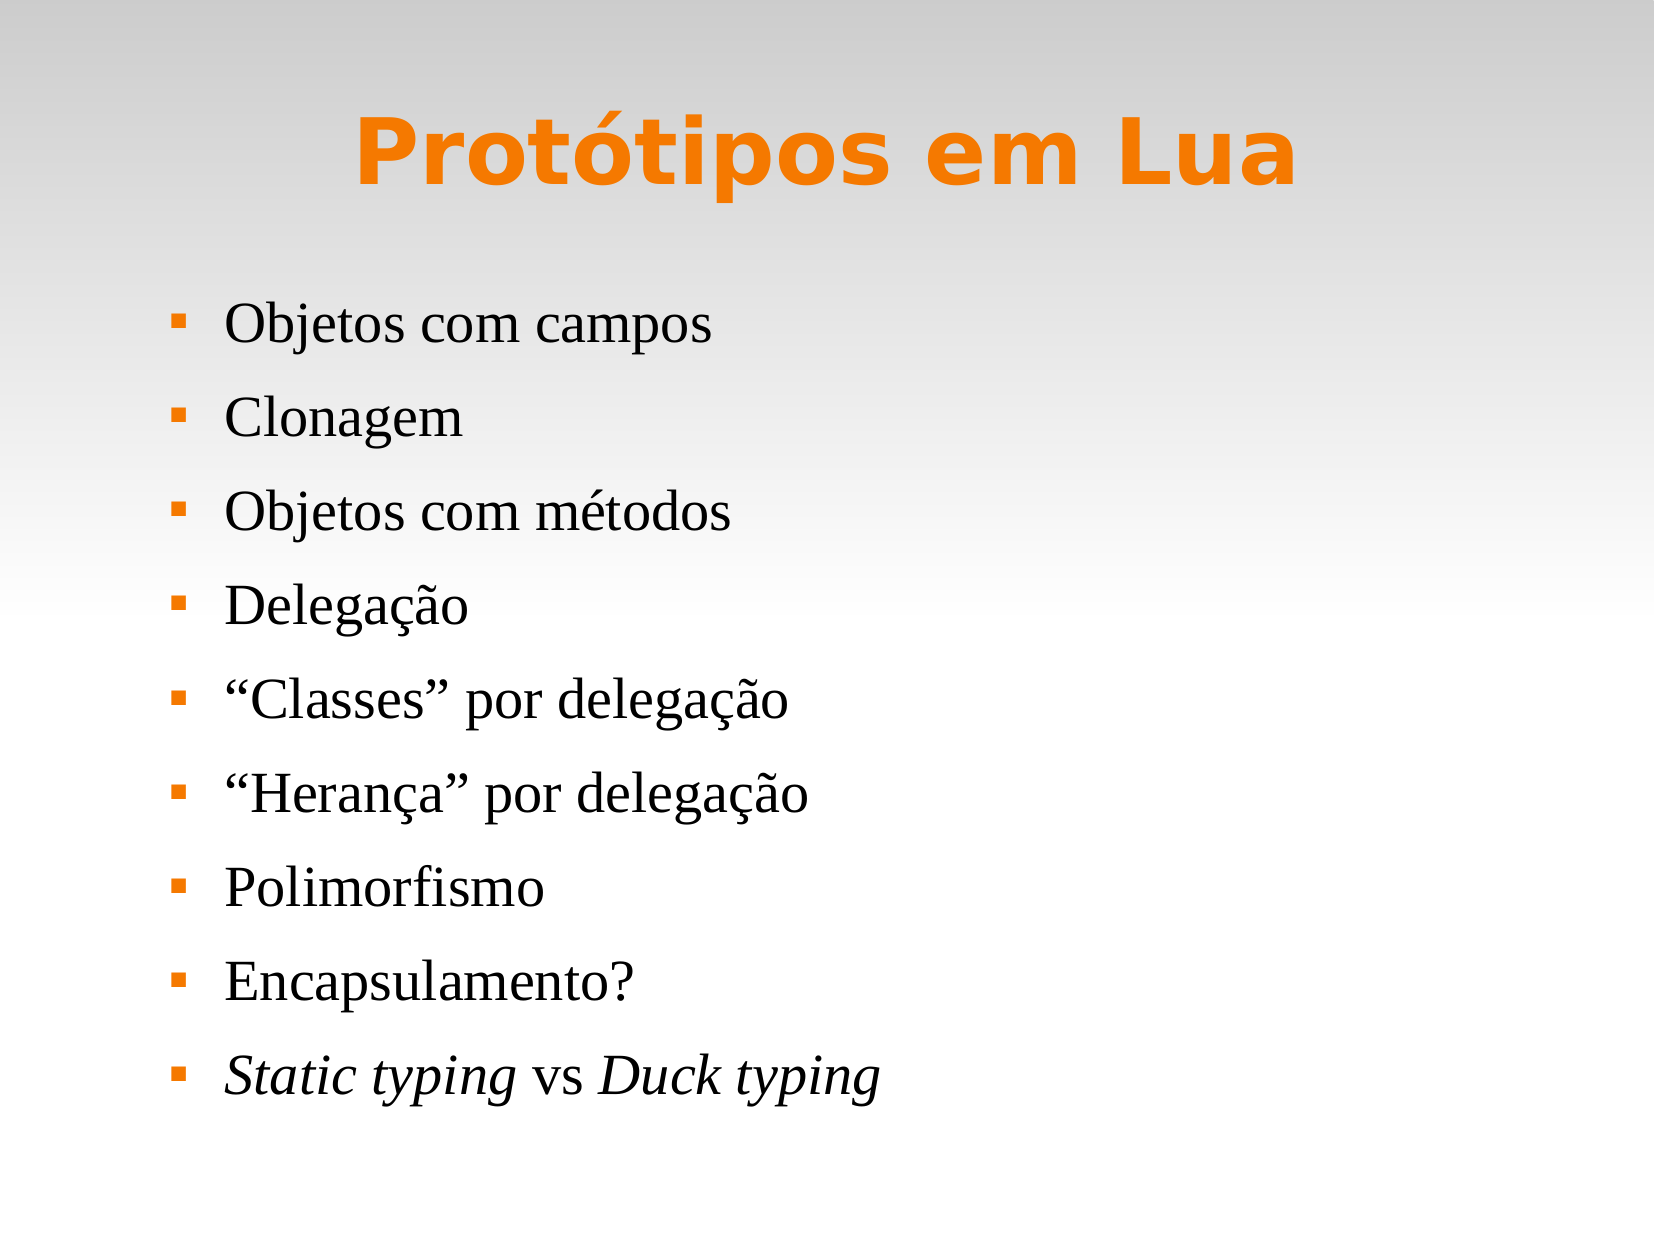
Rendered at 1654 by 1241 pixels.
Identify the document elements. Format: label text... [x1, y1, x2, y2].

title Protótipos em Lua [82, 49, 1571, 257]
list Objetos com campos Clonagem Objetos com métodos Delegação “Classes” por delegação “Herança” por delegação Polimorfismo Encapsulamento? Static typing vs Duck typing [82, 290, 1571, 1241]
